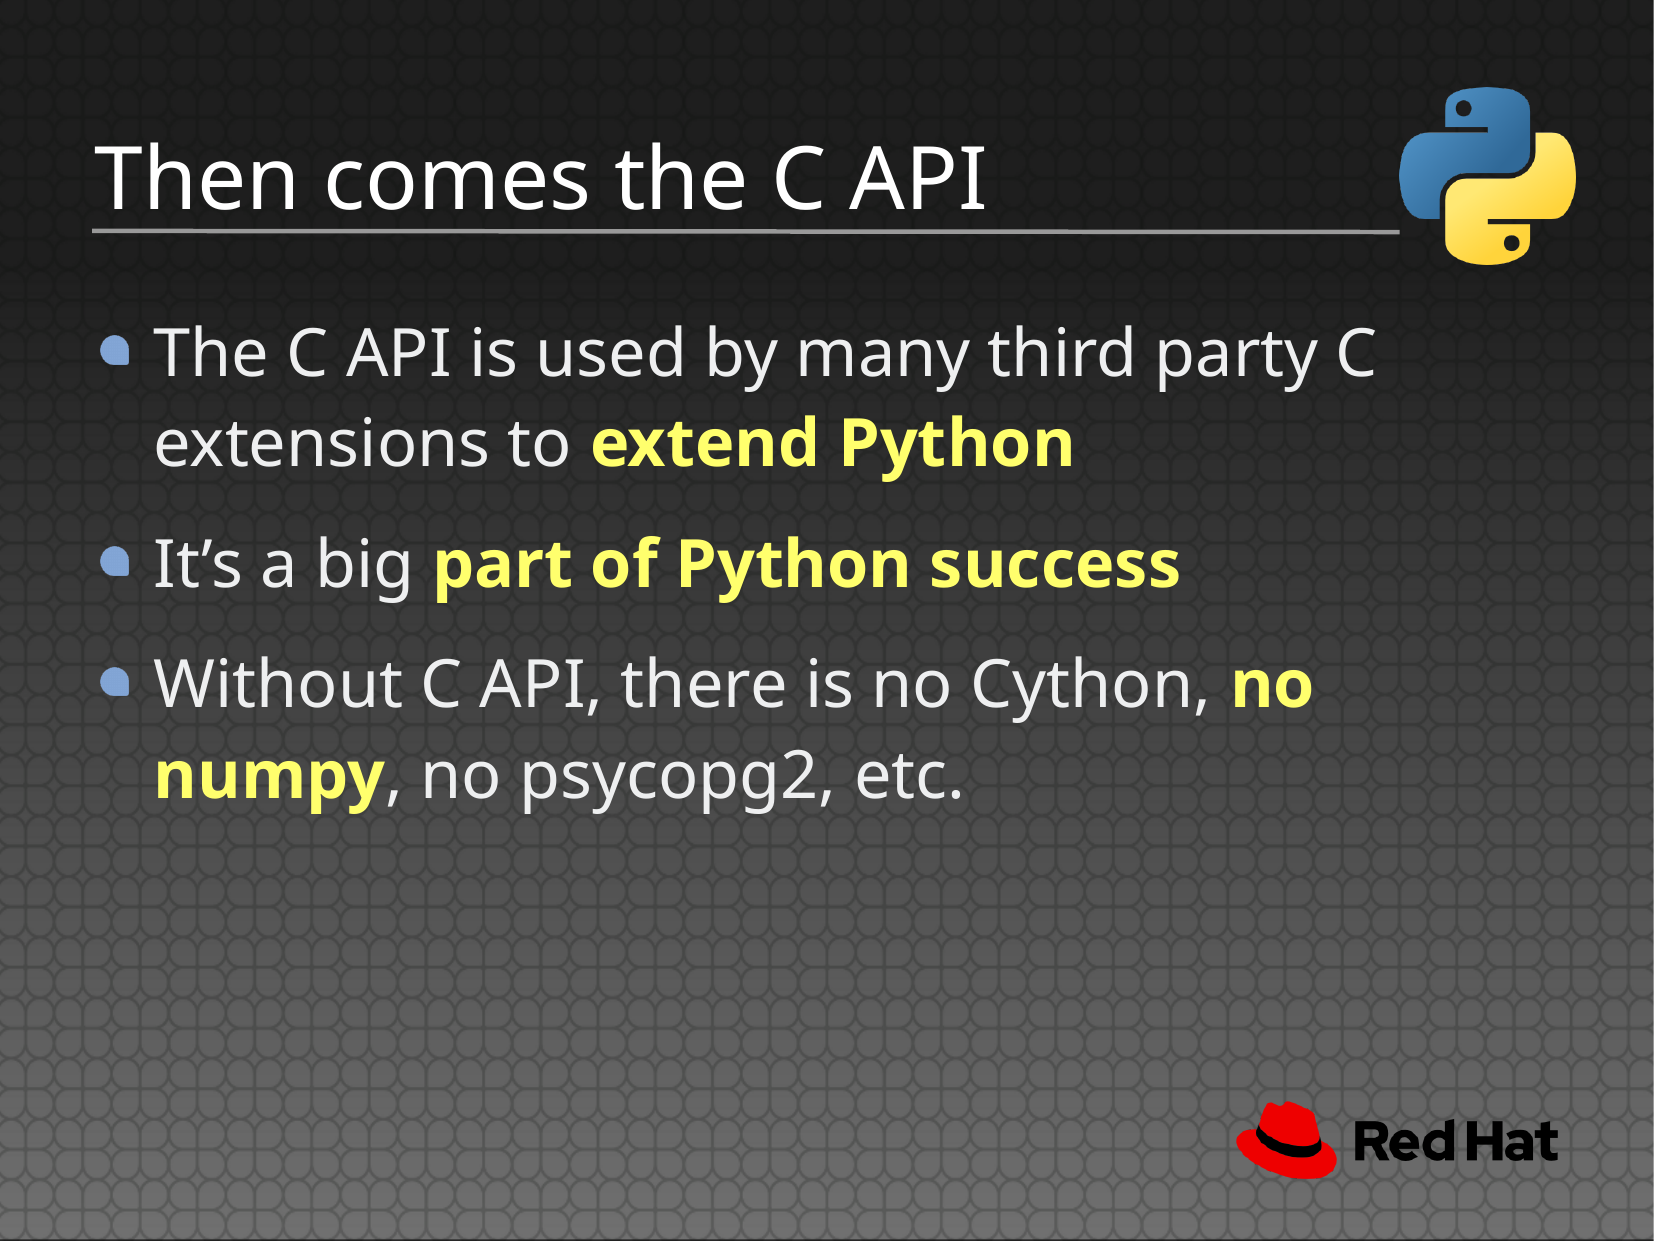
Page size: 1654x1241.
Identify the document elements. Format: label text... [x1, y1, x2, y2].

picture [0, 0, 1654, 1241]
list The C API is used by many third party C extensions to extend Python It’s a big part of Python success Without C API, there is no Cython, no numpy, no psycopg2, etc. [82, 304, 1571, 1045]
title Then comes the C API [94, 100, 1426, 251]
